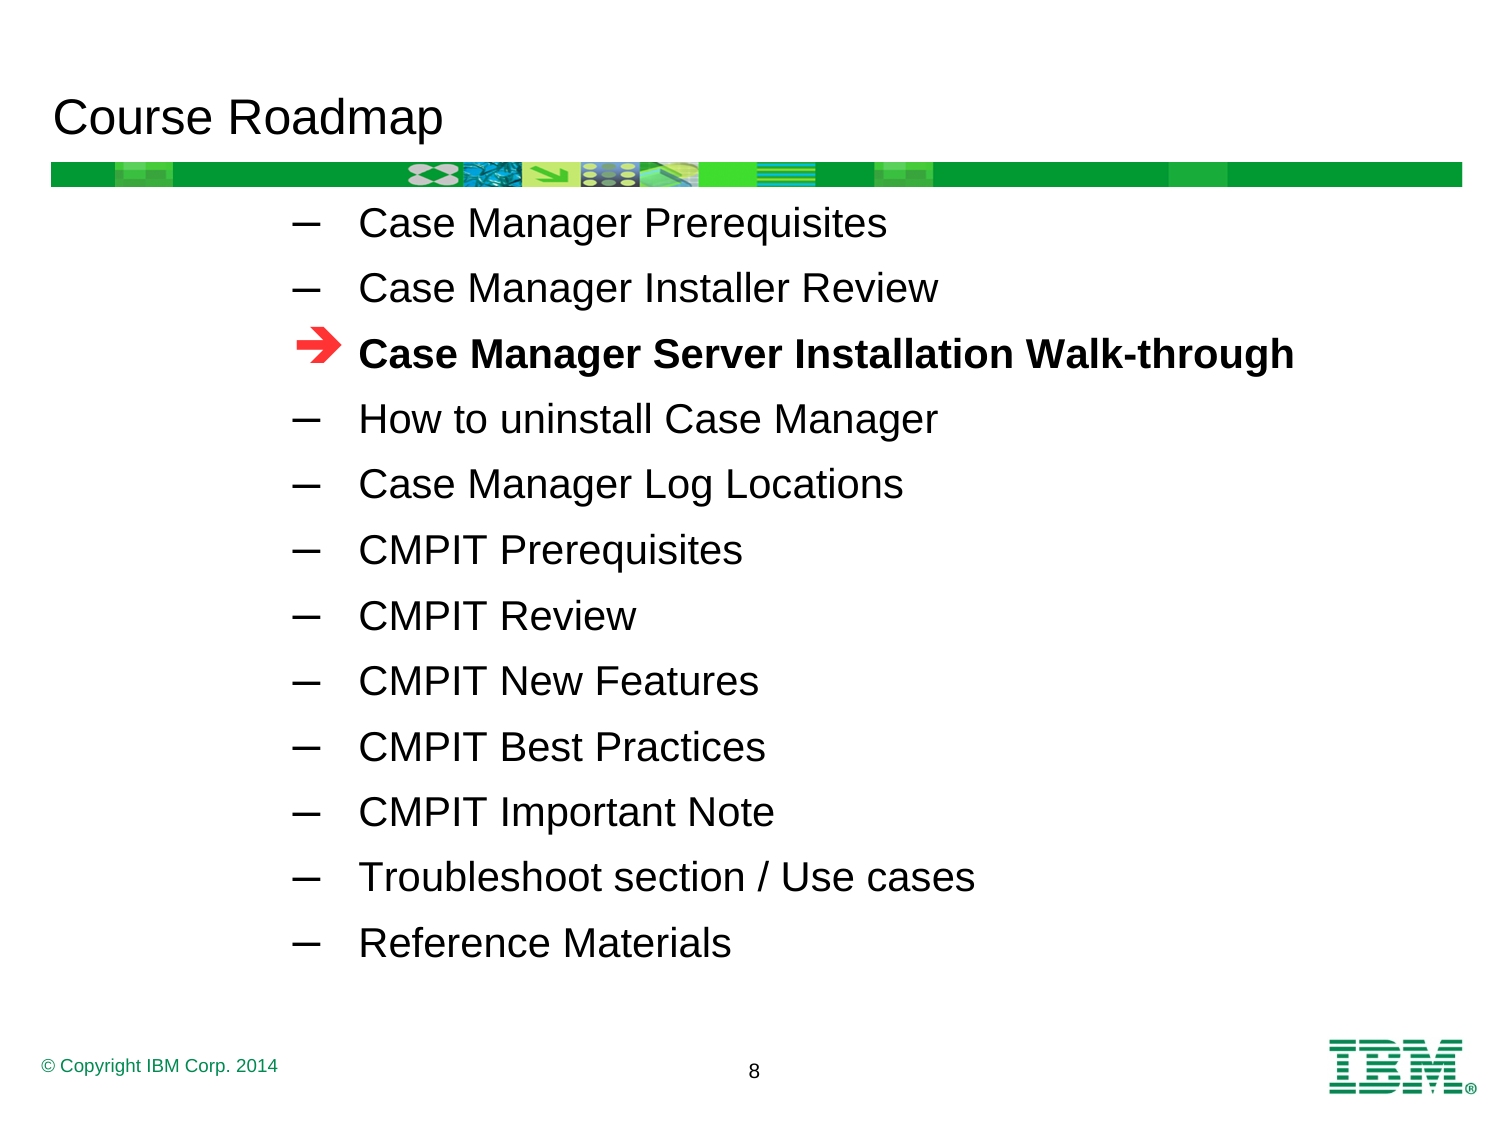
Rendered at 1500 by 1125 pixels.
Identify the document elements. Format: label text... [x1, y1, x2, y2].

picture [1327, 1037, 1479, 1096]
list Case Manager Prerequisites Case Manager Installer Review Case Manager Server Installation Walk-through How to uninstall Case Manager Case Manager Log Locations CMPIT Prerequisites CMPIT Review CMPIT New Features CMPIT Best Practices CMPIT Important Note Troubleshoot section / Use cases Reference Materials [52, 187, 1374, 974]
title Course Roadmap [37, 45, 1388, 188]
picture [1374, 161, 1463, 189]
